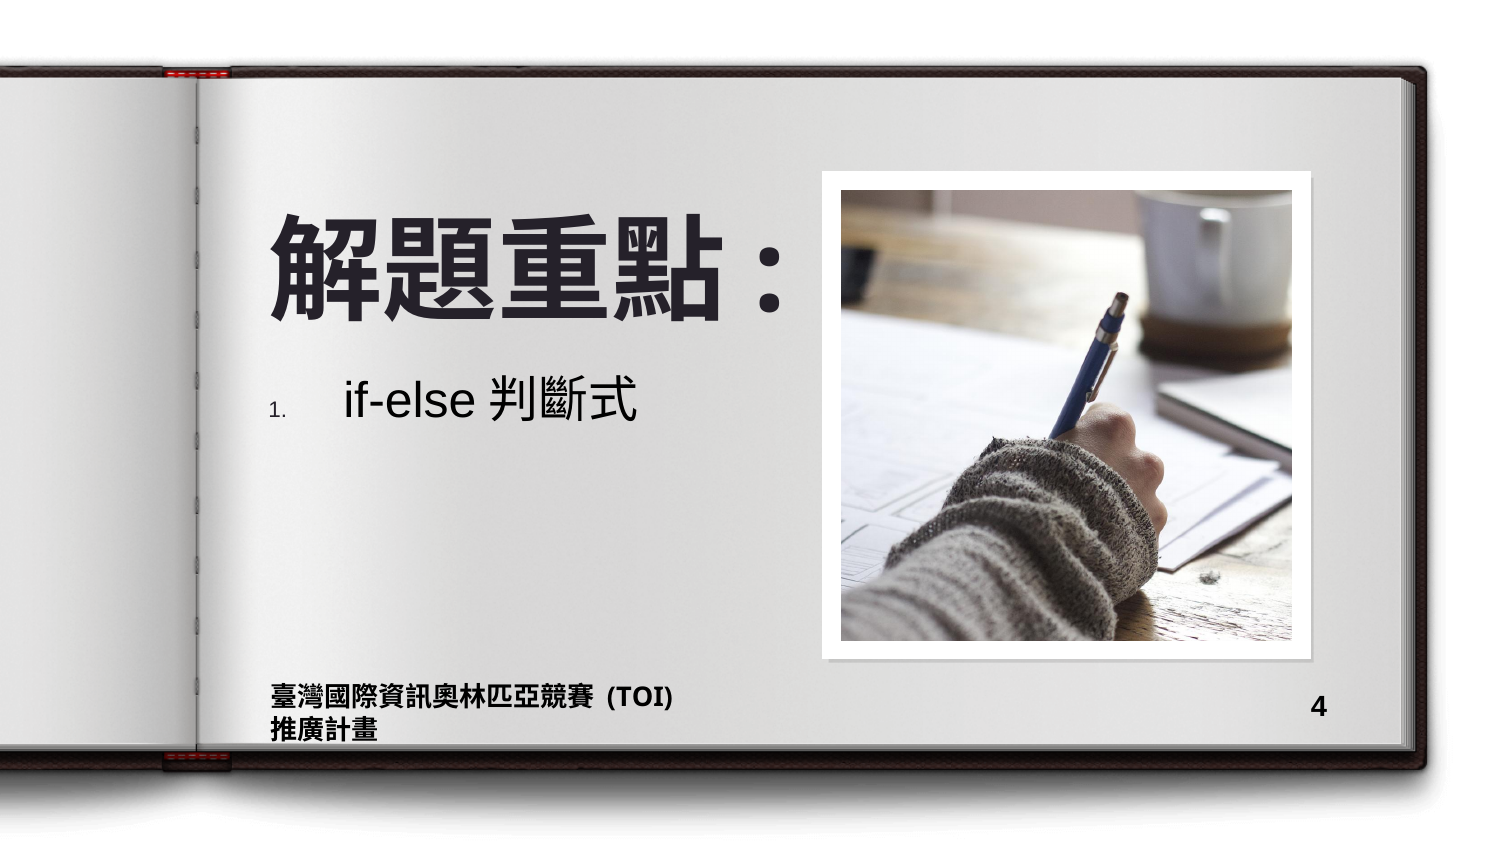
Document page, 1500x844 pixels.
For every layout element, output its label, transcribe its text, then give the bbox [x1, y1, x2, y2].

text_box if-else判斷式 [253, 352, 807, 656]
text_box 4 [1295, 672, 1386, 737]
text_box [829, 178, 1314, 663]
text_box 解題重點: [253, 158, 784, 350]
picture [841, 190, 1292, 641]
